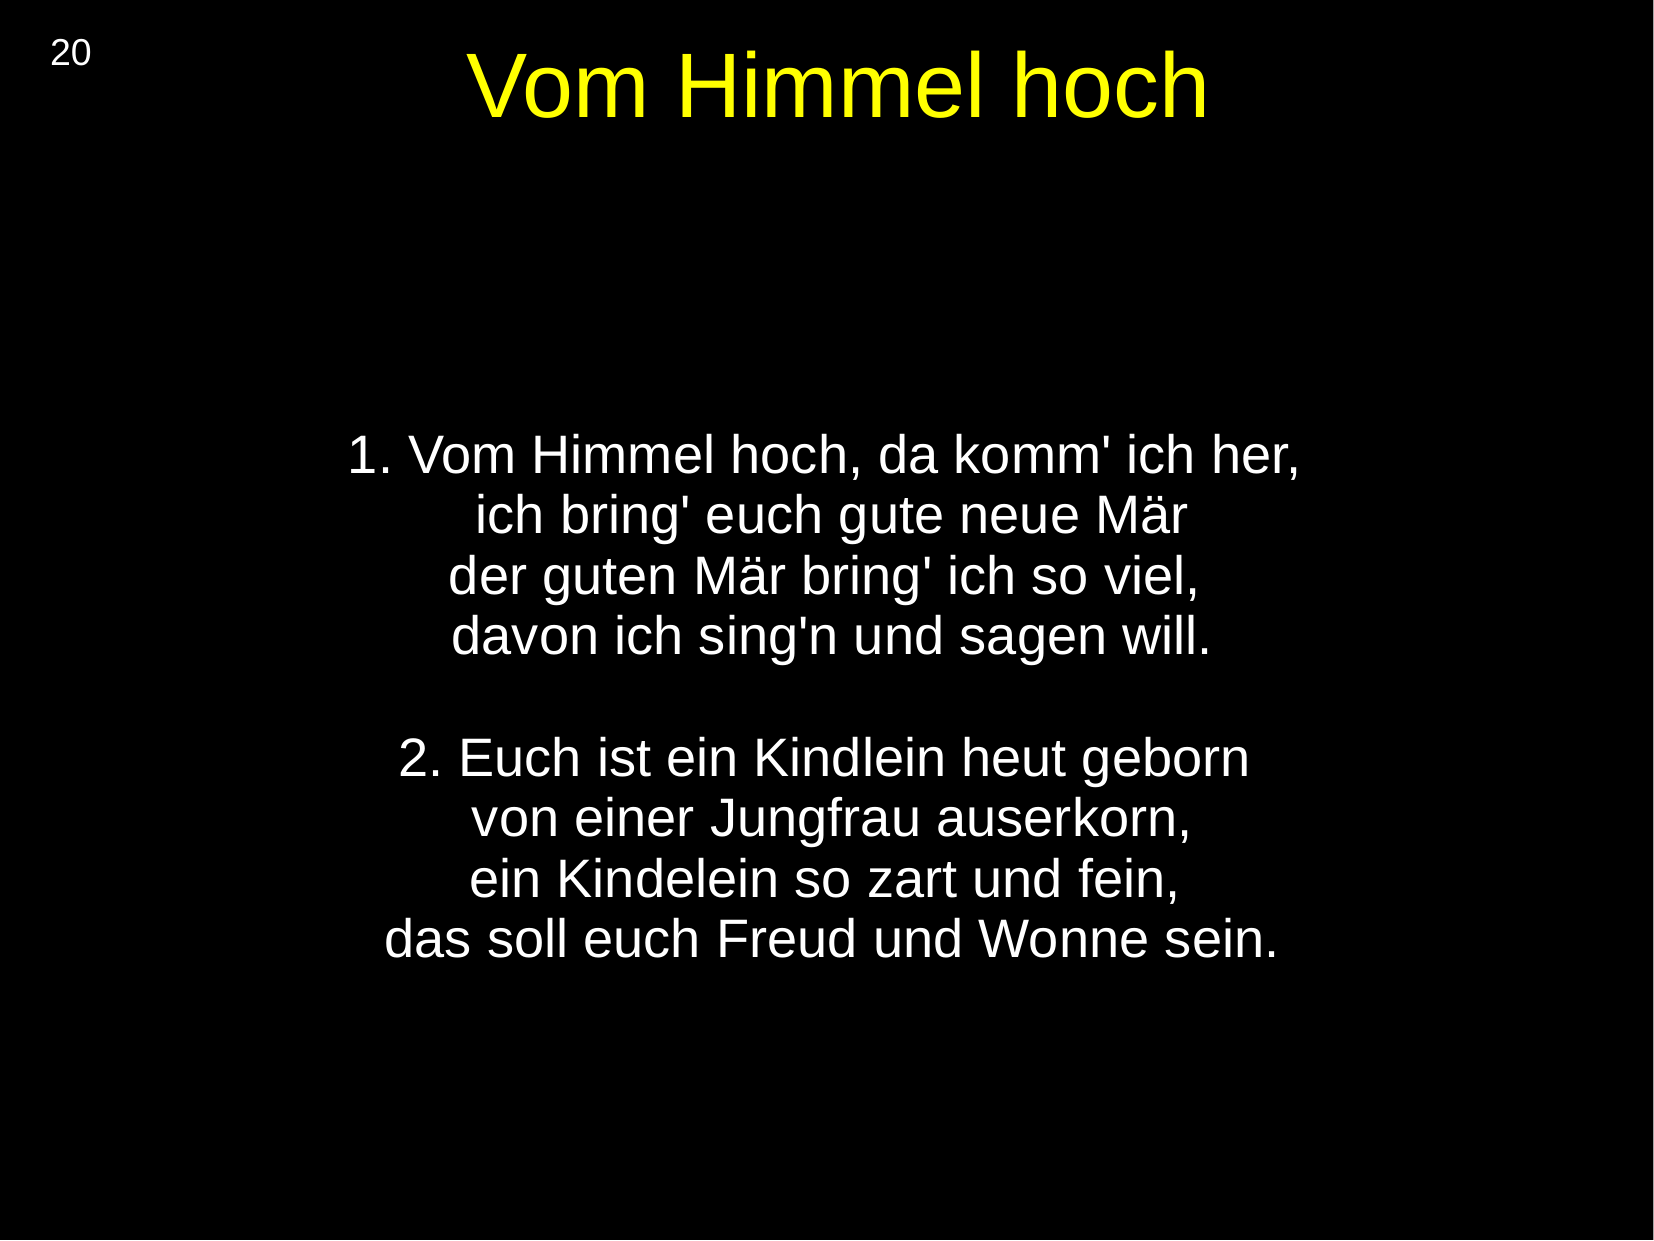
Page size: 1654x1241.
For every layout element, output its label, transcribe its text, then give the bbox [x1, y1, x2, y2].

title Vom Himmel hoch [94, 5, 1583, 166]
text_box 20 [35, 23, 130, 81]
list 1. Vom Himmel hoch, da komm' ich her, ich bring' euch gute neue Mär der guten Mär bring' ich so viel, davon ich sing'n und sagen will. 2. Euch ist ein Kindlein heut geborn von einer Jungfrau auserkorn, ein Kindelein so zart und fein, das soll euch Freud und Wonne sein. [35, 177, 1630, 1217]
